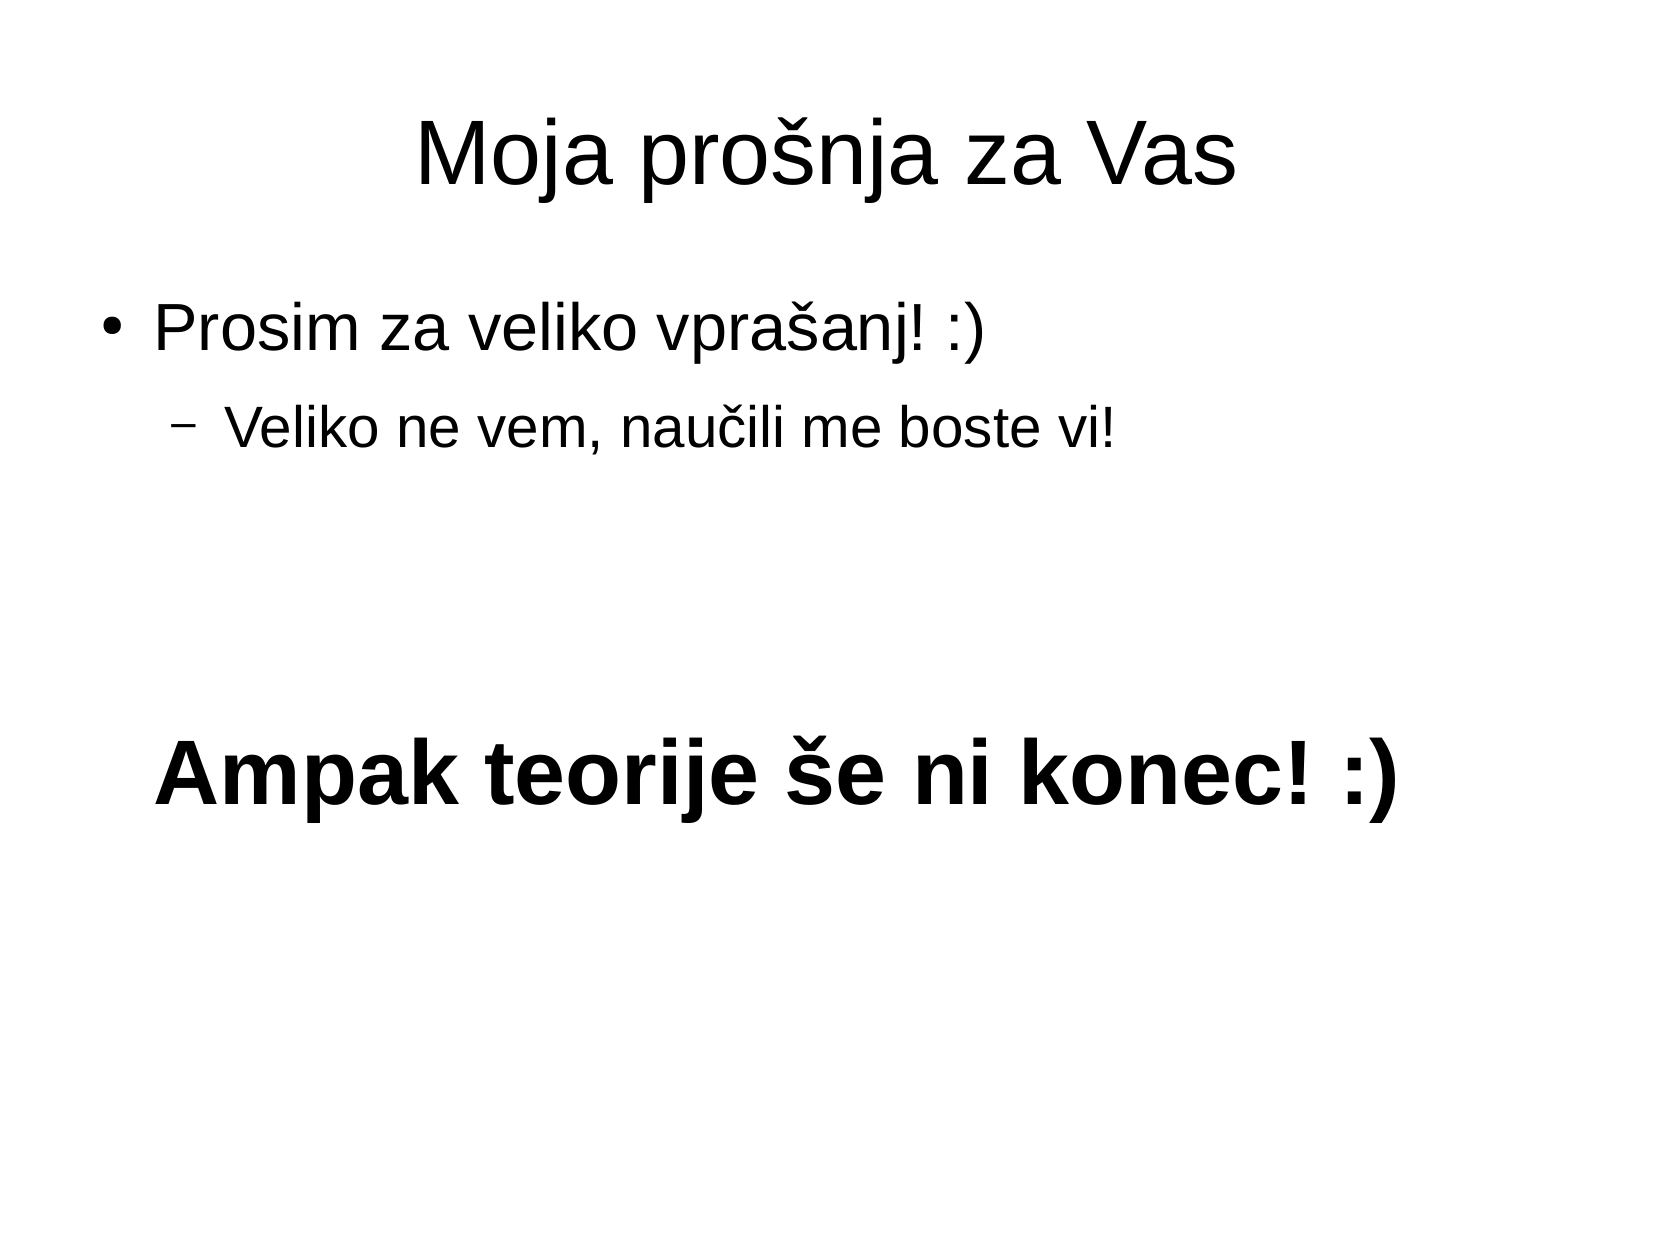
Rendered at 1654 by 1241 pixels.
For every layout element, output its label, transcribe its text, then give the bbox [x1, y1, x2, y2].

title Moja prošnja za Vas [82, 49, 1571, 257]
list Prosim za veliko vprašanj! :) Veliko ne vem, naučili me boste vi! Ampak teorije še ni konec! :) [82, 290, 1571, 1010]
